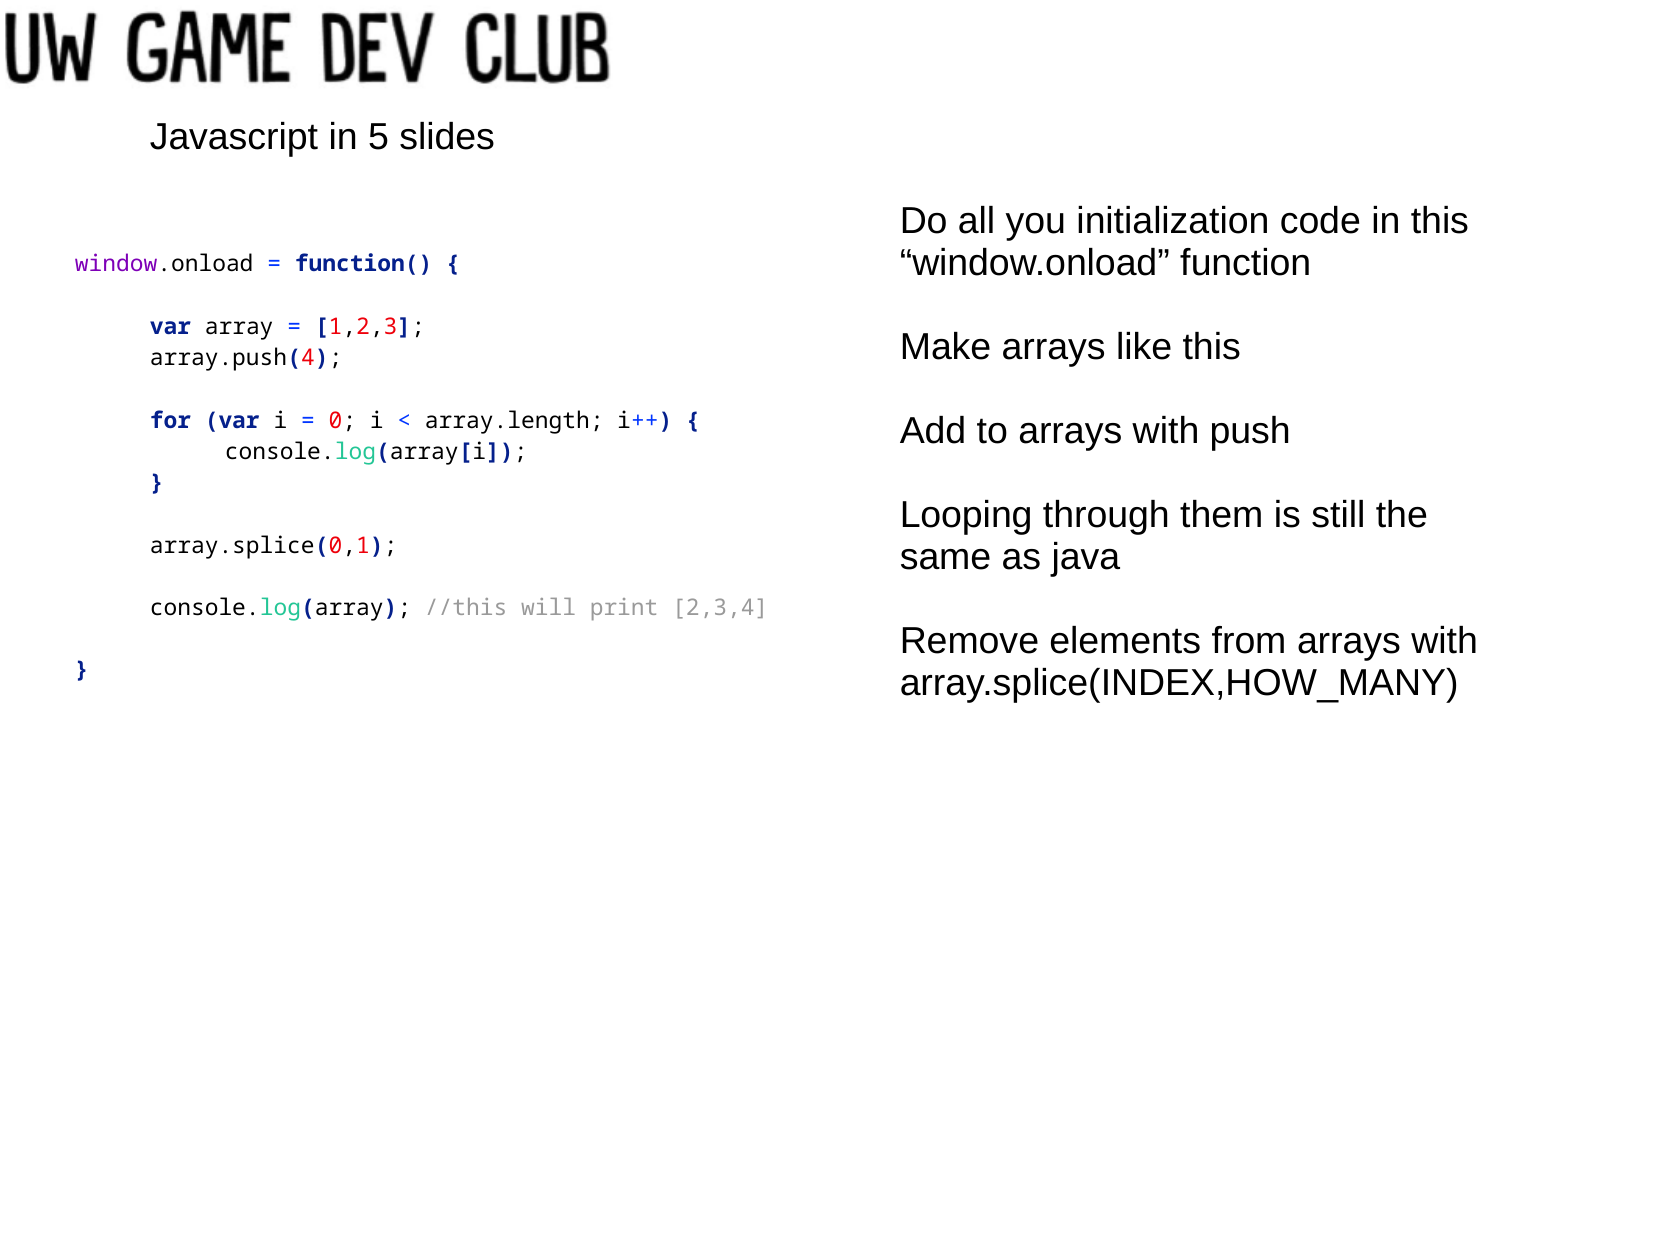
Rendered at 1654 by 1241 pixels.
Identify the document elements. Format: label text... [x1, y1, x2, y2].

text_box window.onload = function() { var array = [1,2,3]; array.push(4); for (var i = 0; i < array.length; i++) { console.log(array[i]); } array.splice(0,1); console.log(array); //this will print [2,3,4] } [60, 240, 885, 658]
text_box Do all you initialization code in this “window.onload” function Make arrays like this Add to arrays with push Looping through them is still the same as java Remove elements from arrays with array.splice(INDEX,HOW_MANY) [885, 192, 1531, 711]
picture [1, 1, 617, 90]
text_box Javascript in 5 slides [135, 108, 1171, 166]
